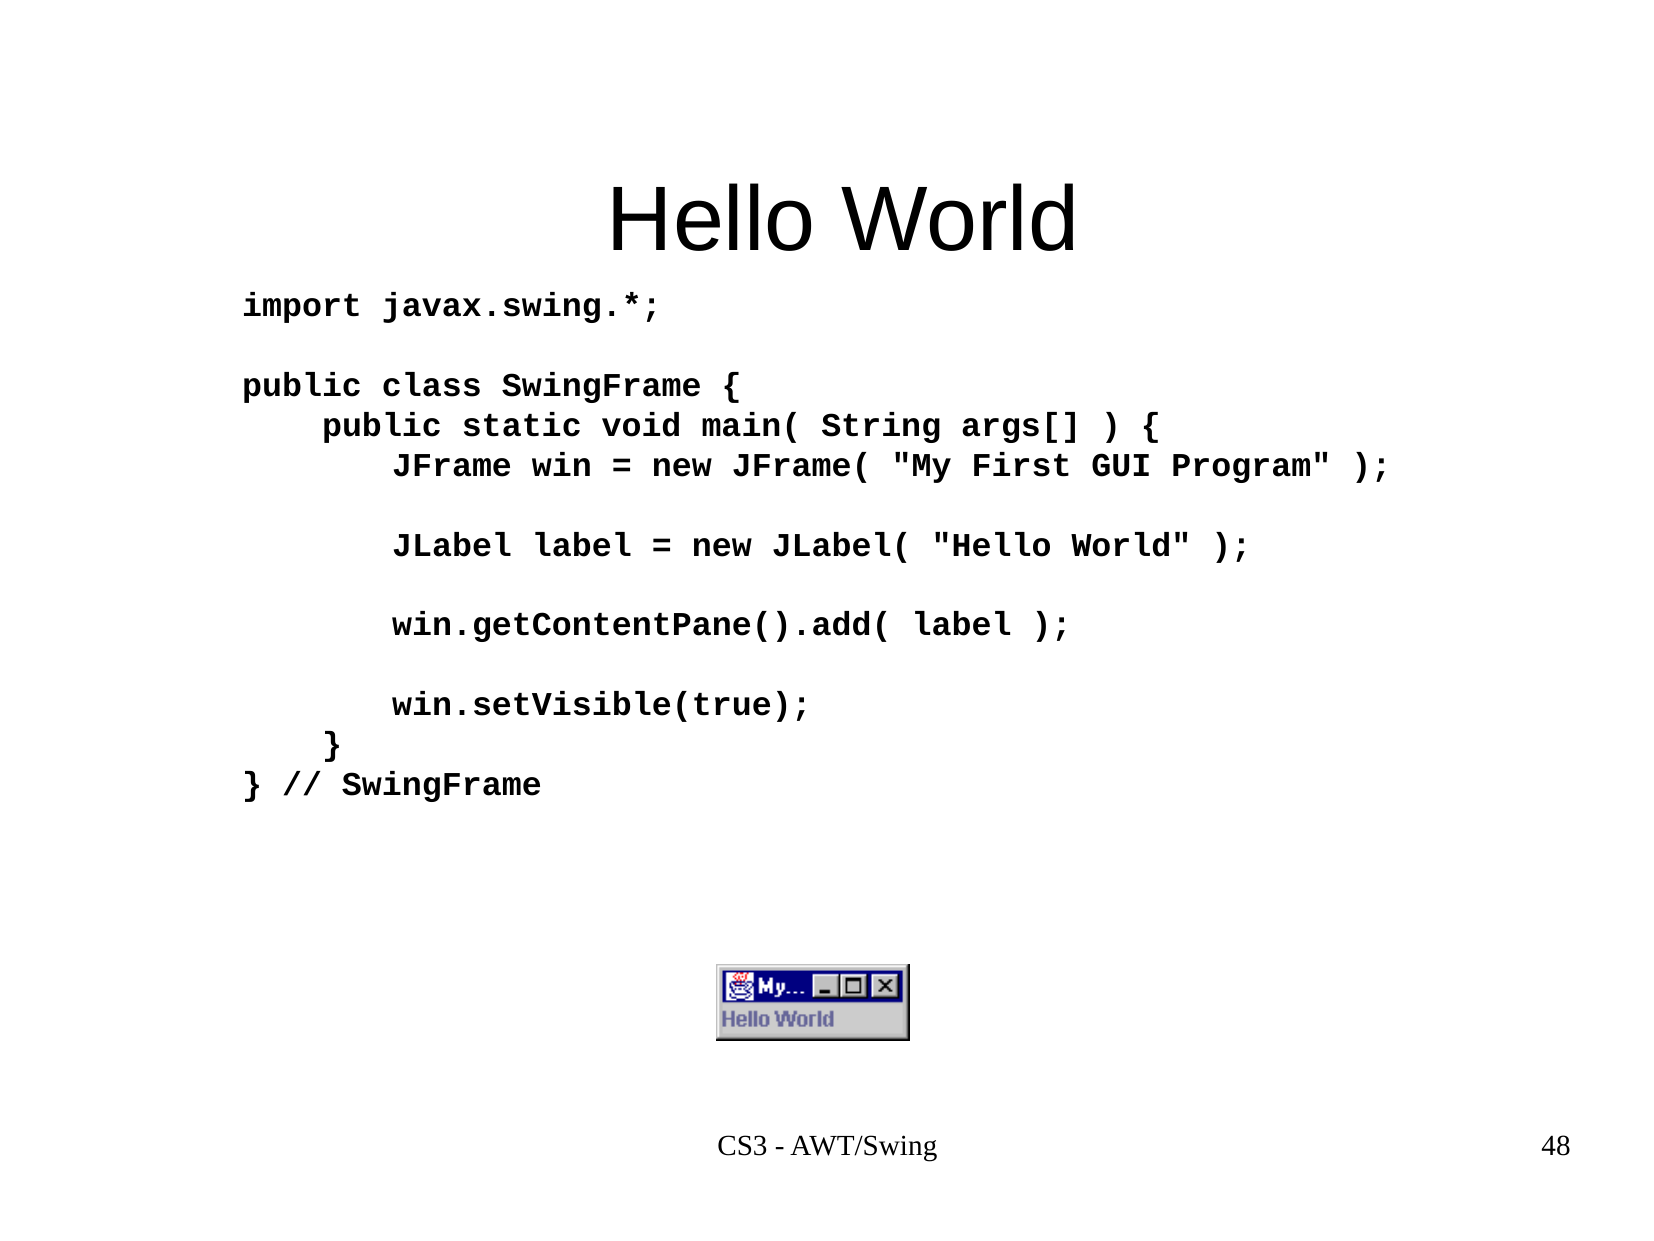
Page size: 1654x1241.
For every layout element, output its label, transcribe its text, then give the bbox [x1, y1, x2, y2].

picture [716, 964, 910, 1041]
text_box import javax.swing.*; public class SwingFrame { public static void main( String args[] ) { JFrame win = new JFrame( "My First GUI Program" ); JLabel label = new JLabel( "Hello World" ); win.getContentPane().add( label ); win.setVisible(true); } } // SwingFrame [227, 275, 1408, 810]
title Hello World [124, 110, 1530, 317]
